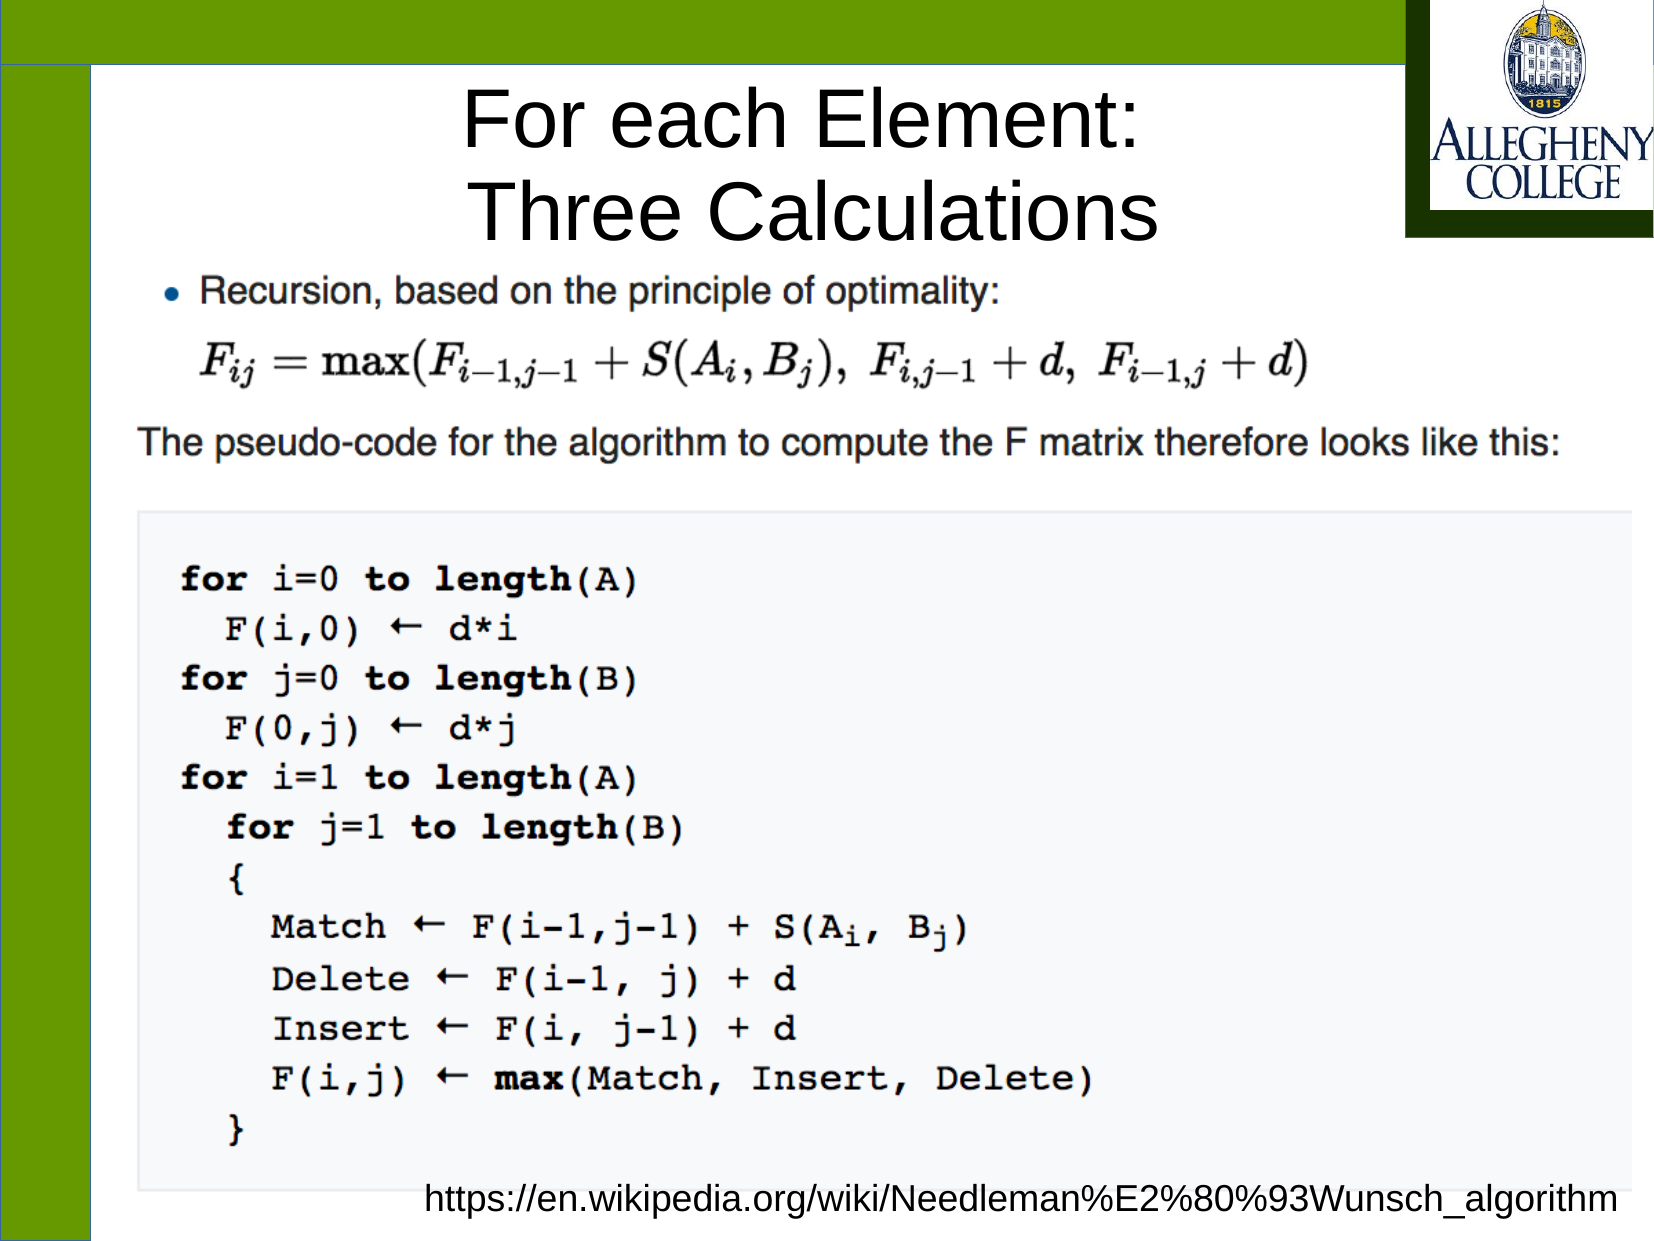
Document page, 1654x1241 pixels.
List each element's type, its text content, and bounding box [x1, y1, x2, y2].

text_box https://en.wikipedia.org/wiki/Needleman%E2%80%93Wunsch_algorithm [409, 1170, 1637, 1227]
title For each Element: Three Calculations [112, 65, 1515, 269]
picture [118, 257, 1632, 1201]
picture [1430, 0, 1654, 210]
text_box [0, 0, 1654, 1241]
